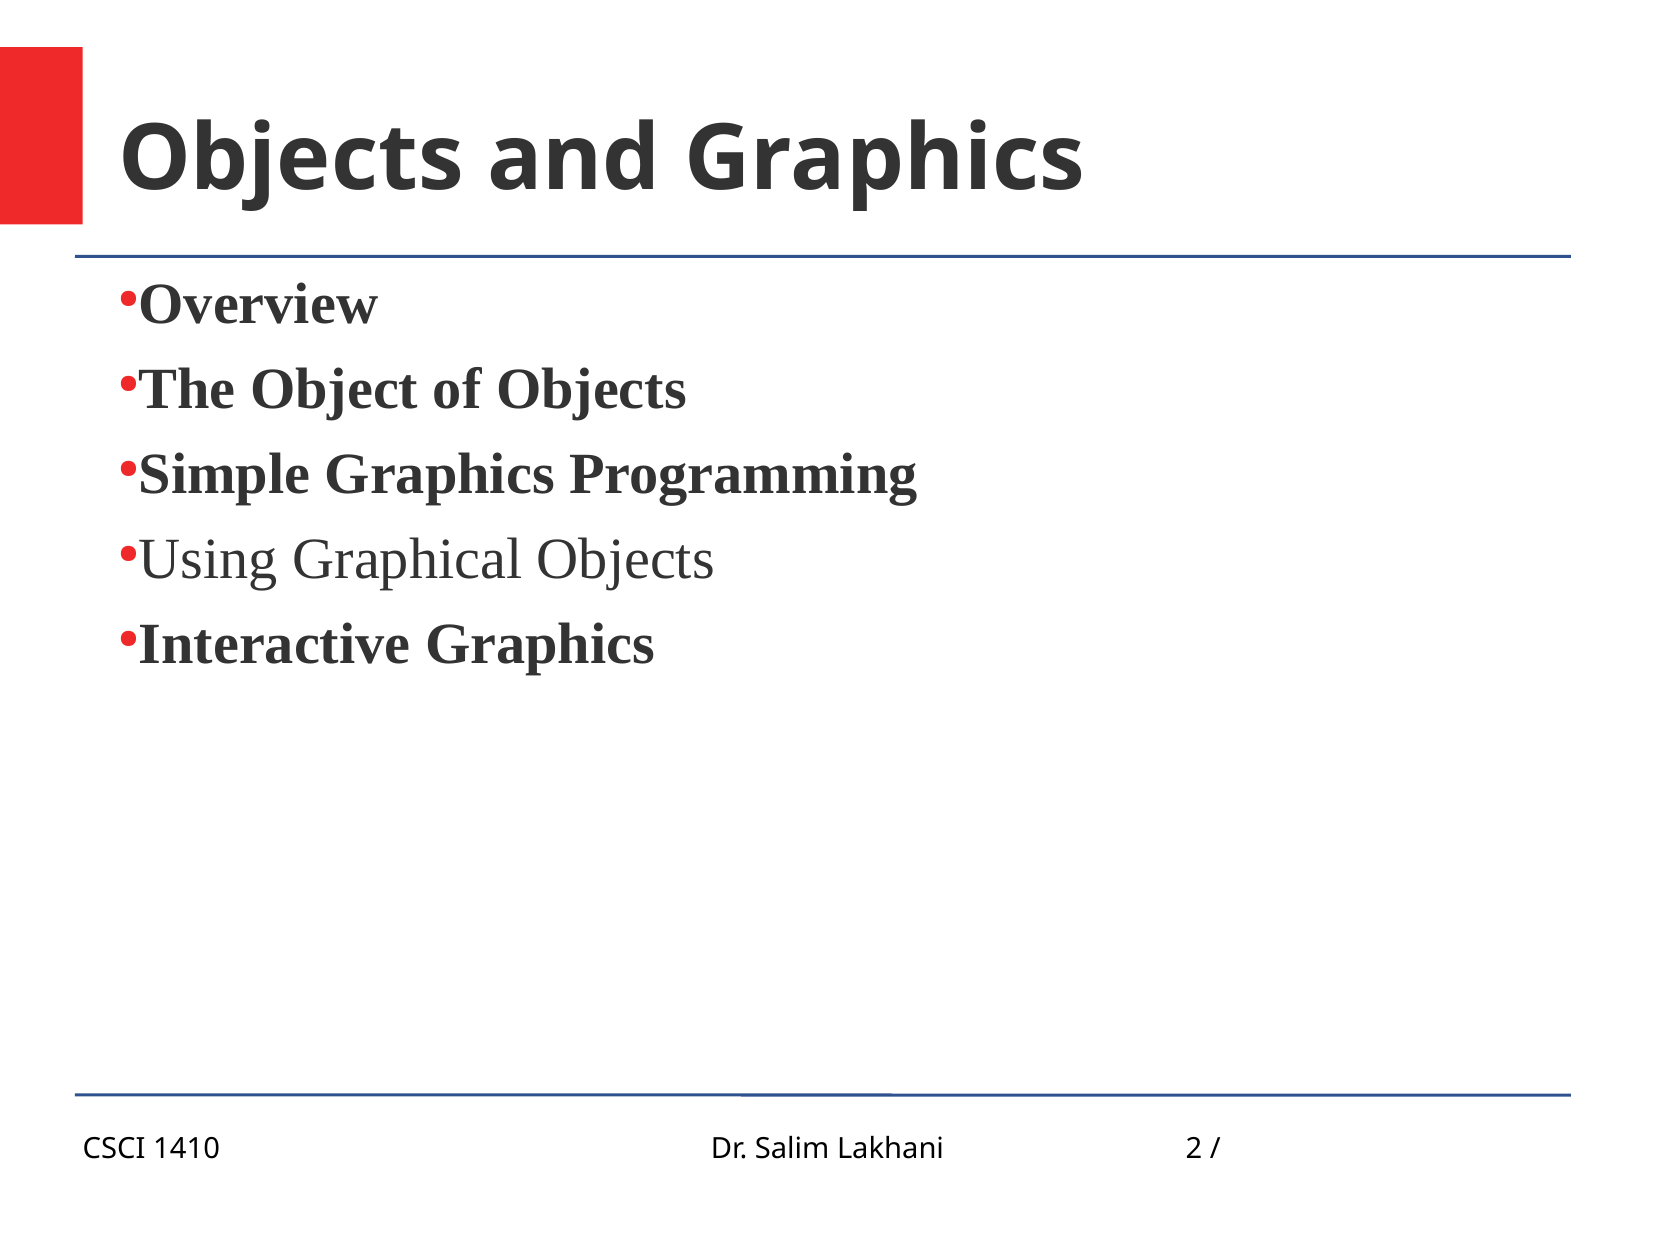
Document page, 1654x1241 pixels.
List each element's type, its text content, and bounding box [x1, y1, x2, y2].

title Objects and Graphics [118, 49, 1571, 257]
text_box Dr. Salim Lakhani [565, 1129, 1090, 1216]
text_box / [1185, 1129, 1571, 1216]
text_box CSCI 1410 [82, 1129, 468, 1216]
list Overview The Object of Objects Simple Graphics Programming Using Graphical Objects Interactive Graphics [118, 265, 1536, 1081]
